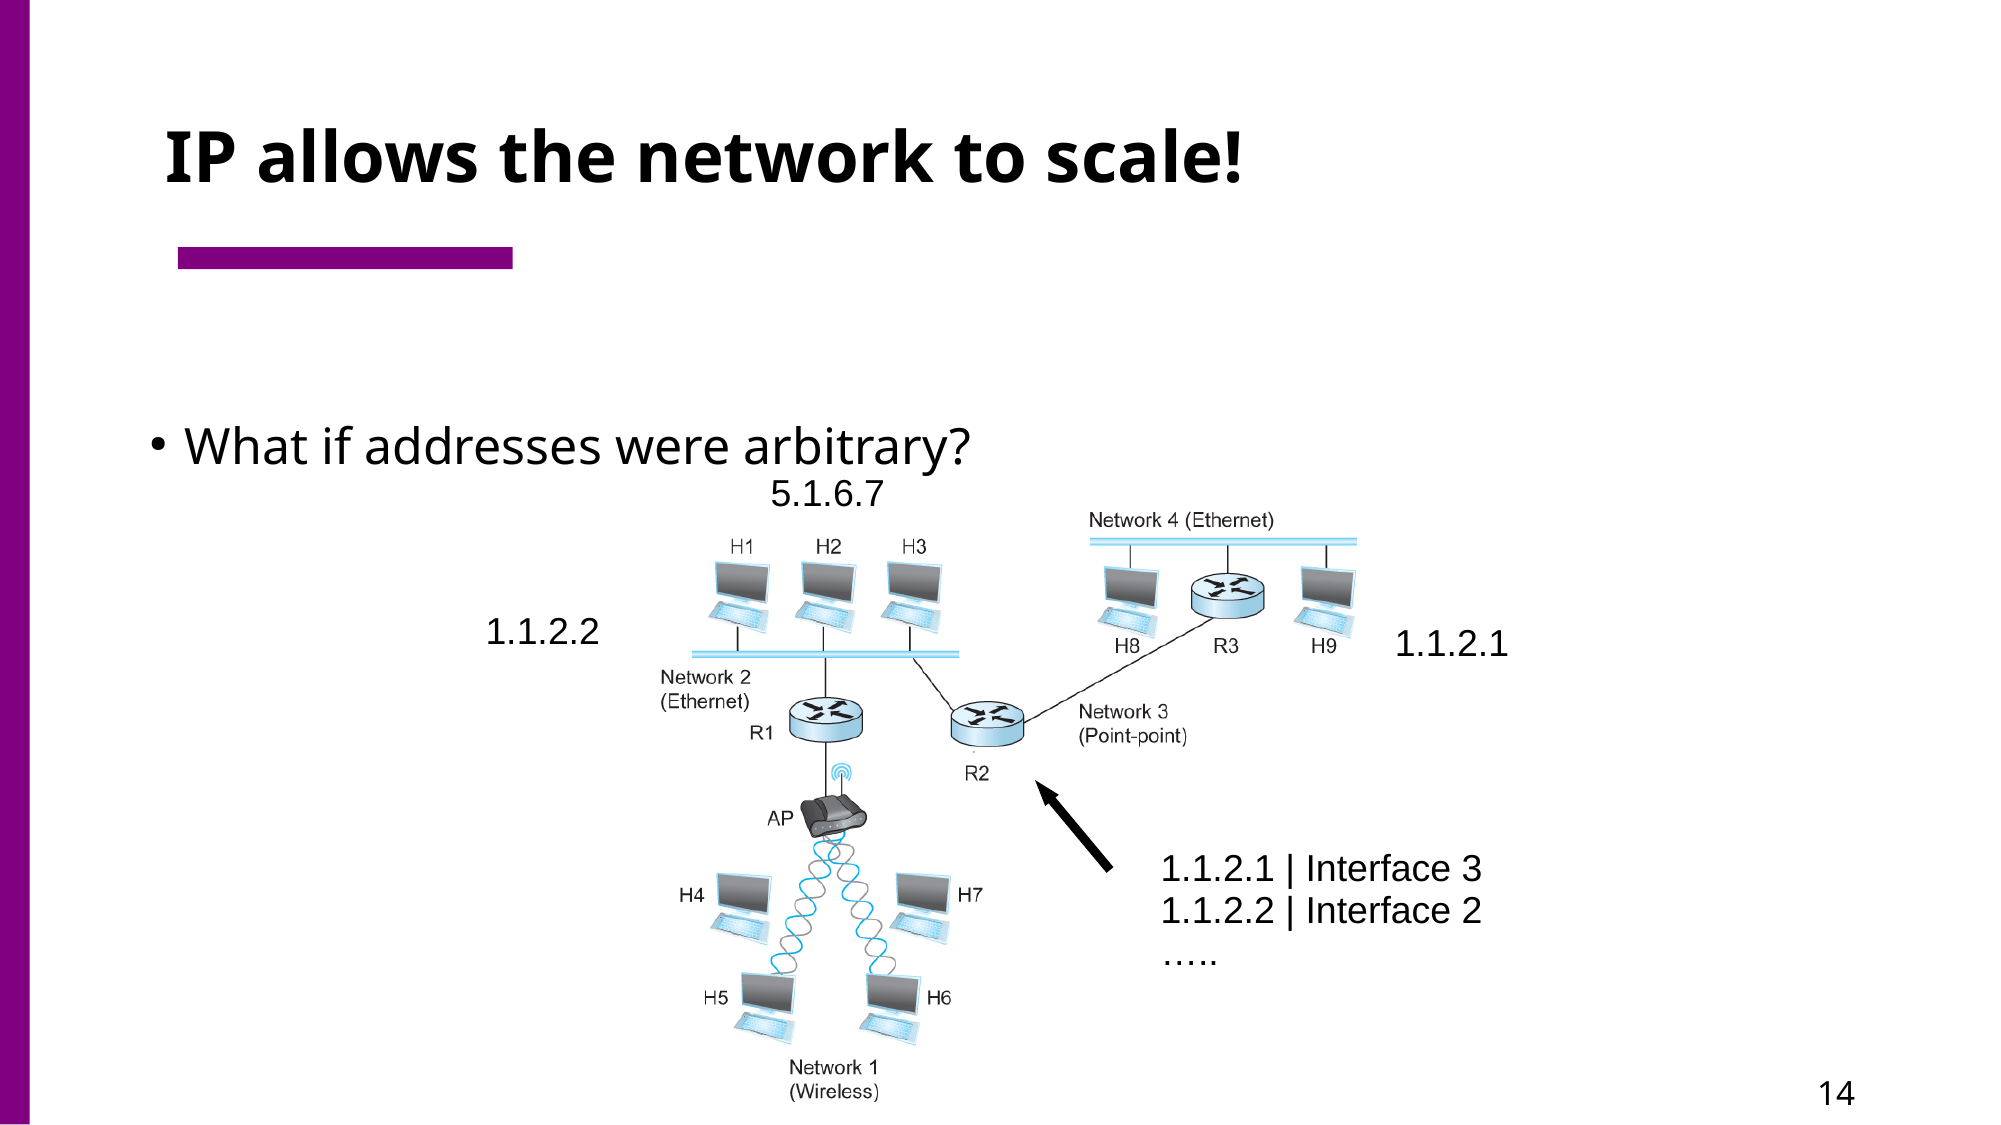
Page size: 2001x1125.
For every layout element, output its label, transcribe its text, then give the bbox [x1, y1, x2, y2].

text_box 5.1.6.7 [755, 464, 901, 522]
text_box 1.1.2.1 | Interface 3 1.1.2.2 | Interface 2 ….. [1145, 840, 1516, 981]
text_box What if addresses were arbitrary? [63, 254, 1921, 1087]
picture [660, 509, 1357, 1102]
text_box 1.1.2.2 [470, 603, 616, 661]
text_box IP allows the network to scale! [151, 0, 1849, 212]
text_box 1.1.2.1 [1380, 615, 1525, 672]
